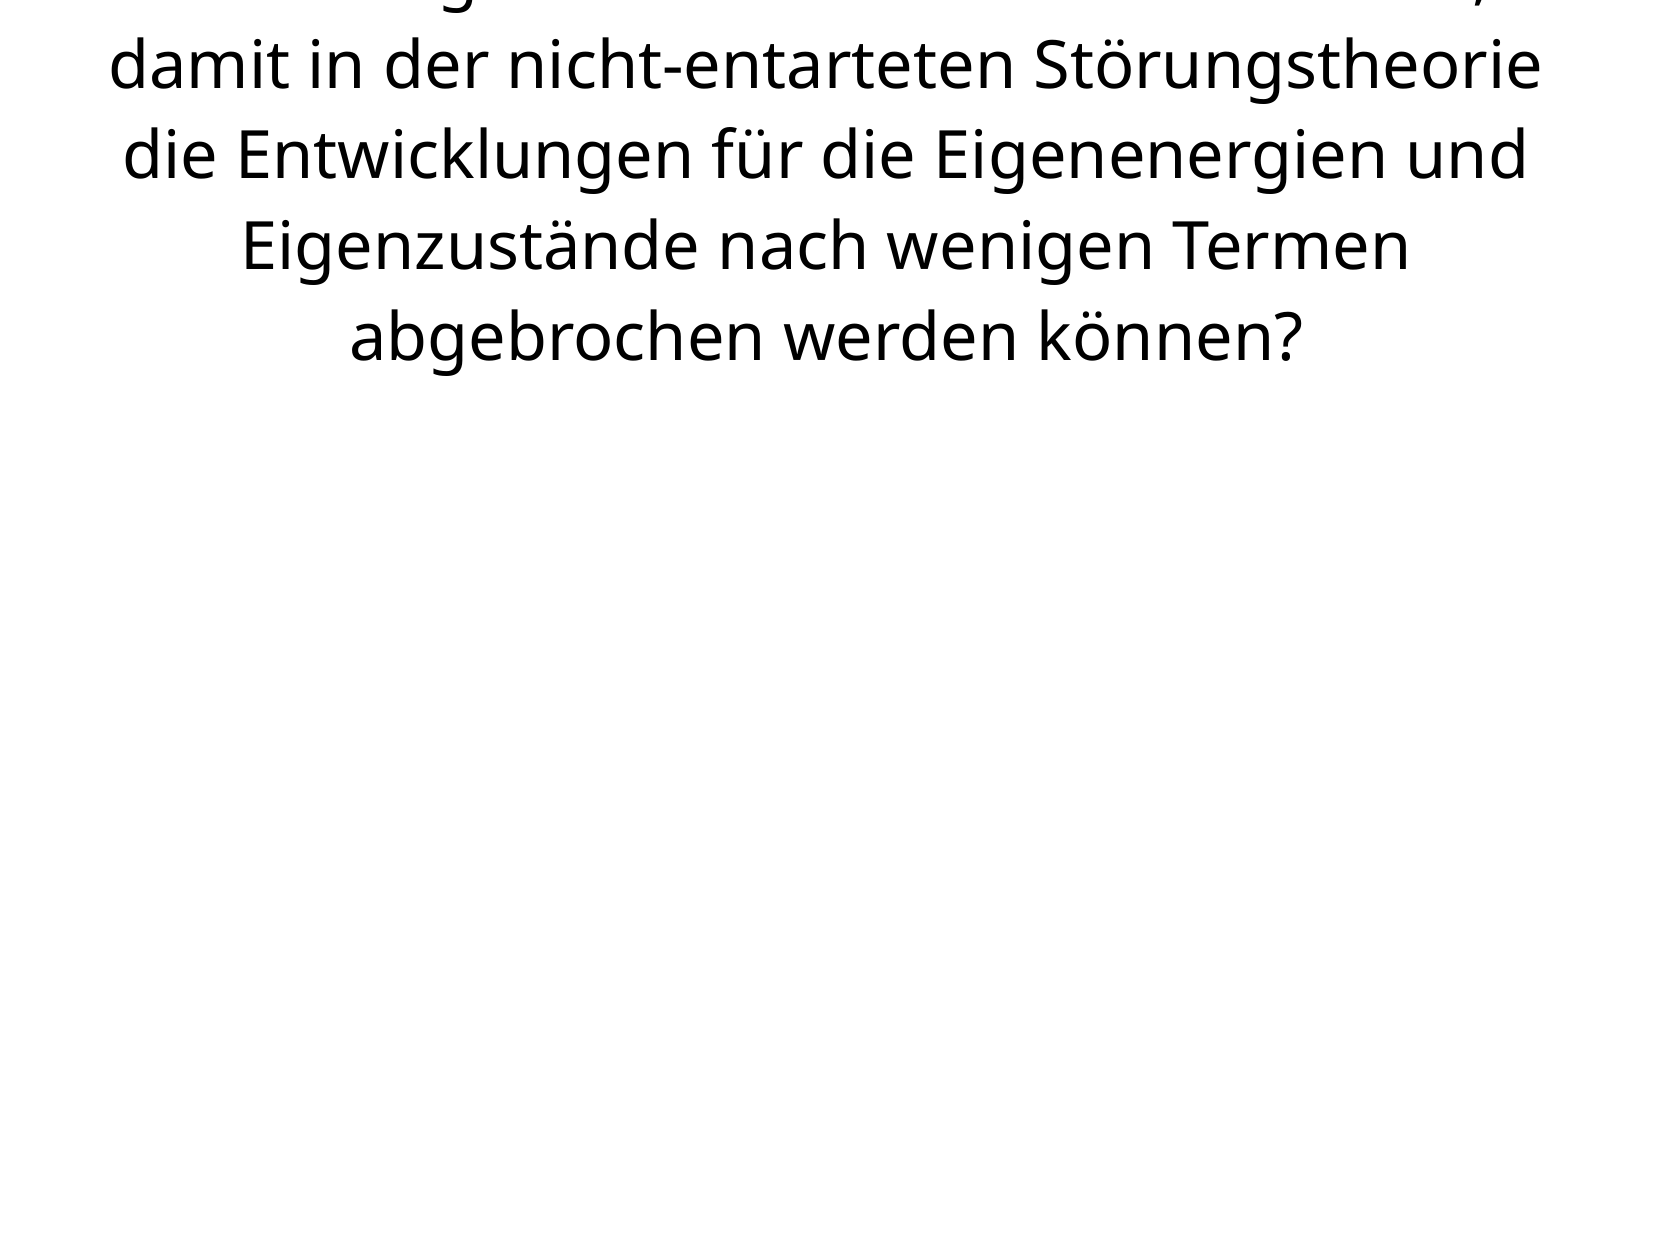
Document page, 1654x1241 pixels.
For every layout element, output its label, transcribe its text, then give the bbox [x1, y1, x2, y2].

title Welches grobe Kriterium sollte erfüllt sein, damit in der nicht-entarteten Störungstheorie die Entwicklungen für die Eigenenergien und Eigenzustände nach wenigen Termen abgebrochen werden können? [82, 0, 1571, 375]
